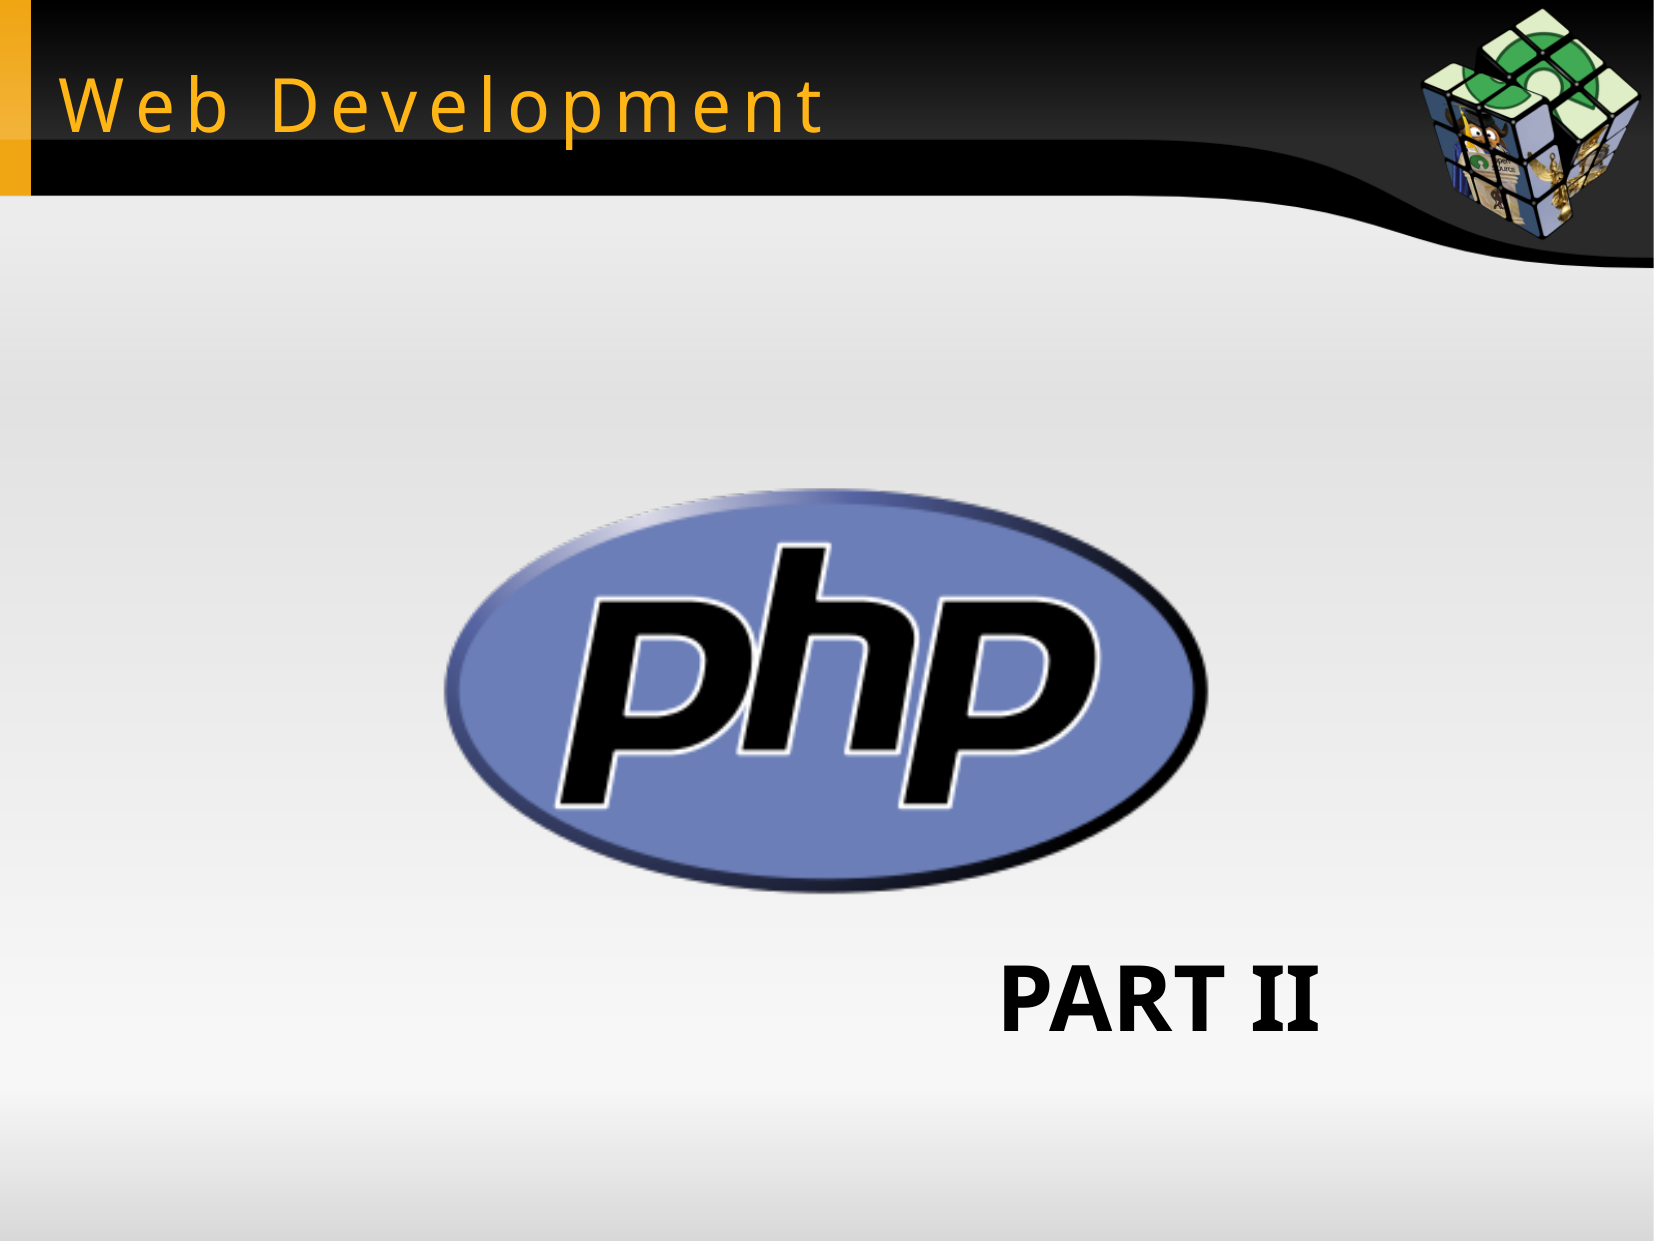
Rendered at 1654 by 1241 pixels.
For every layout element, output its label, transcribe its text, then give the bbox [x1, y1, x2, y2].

picture [0, 0, 1654, 1241]
title Web Development [59, 29, 1270, 178]
text_box PART II [982, 925, 1477, 1092]
